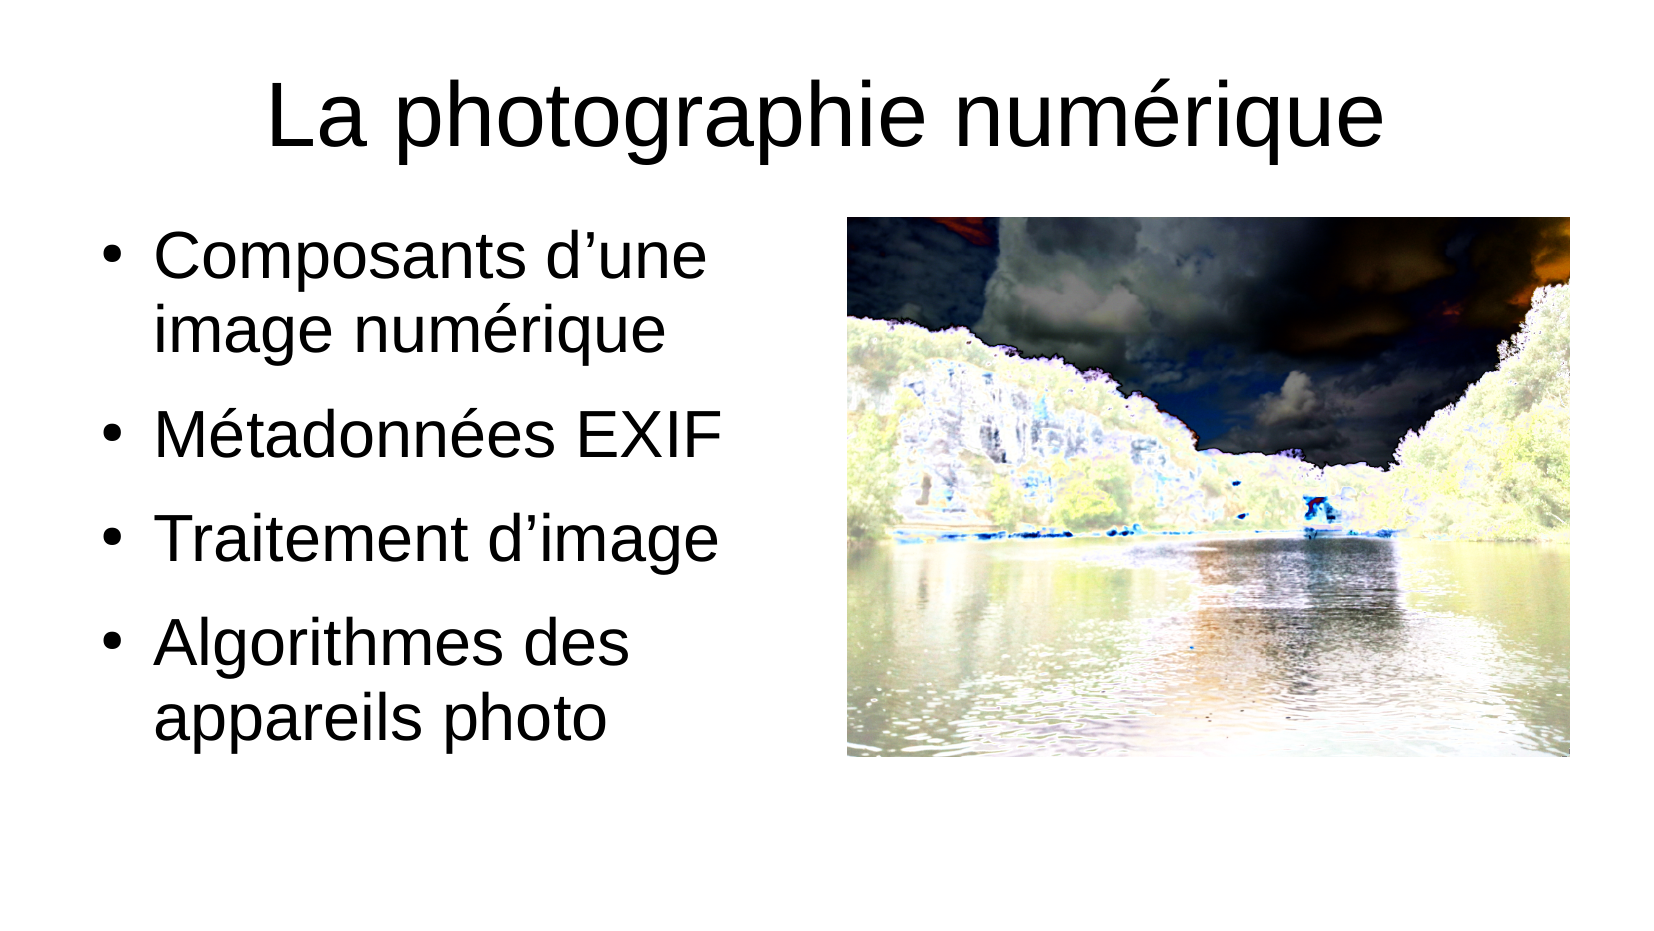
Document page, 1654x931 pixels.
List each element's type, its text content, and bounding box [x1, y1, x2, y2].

list Composants d’une image numérique Métadonnées EXIF Traitement d’image Algorithmes des appareils photo [82, 217, 809, 758]
title La photographie numérique [82, 37, 1571, 193]
picture [847, 217, 1570, 758]
